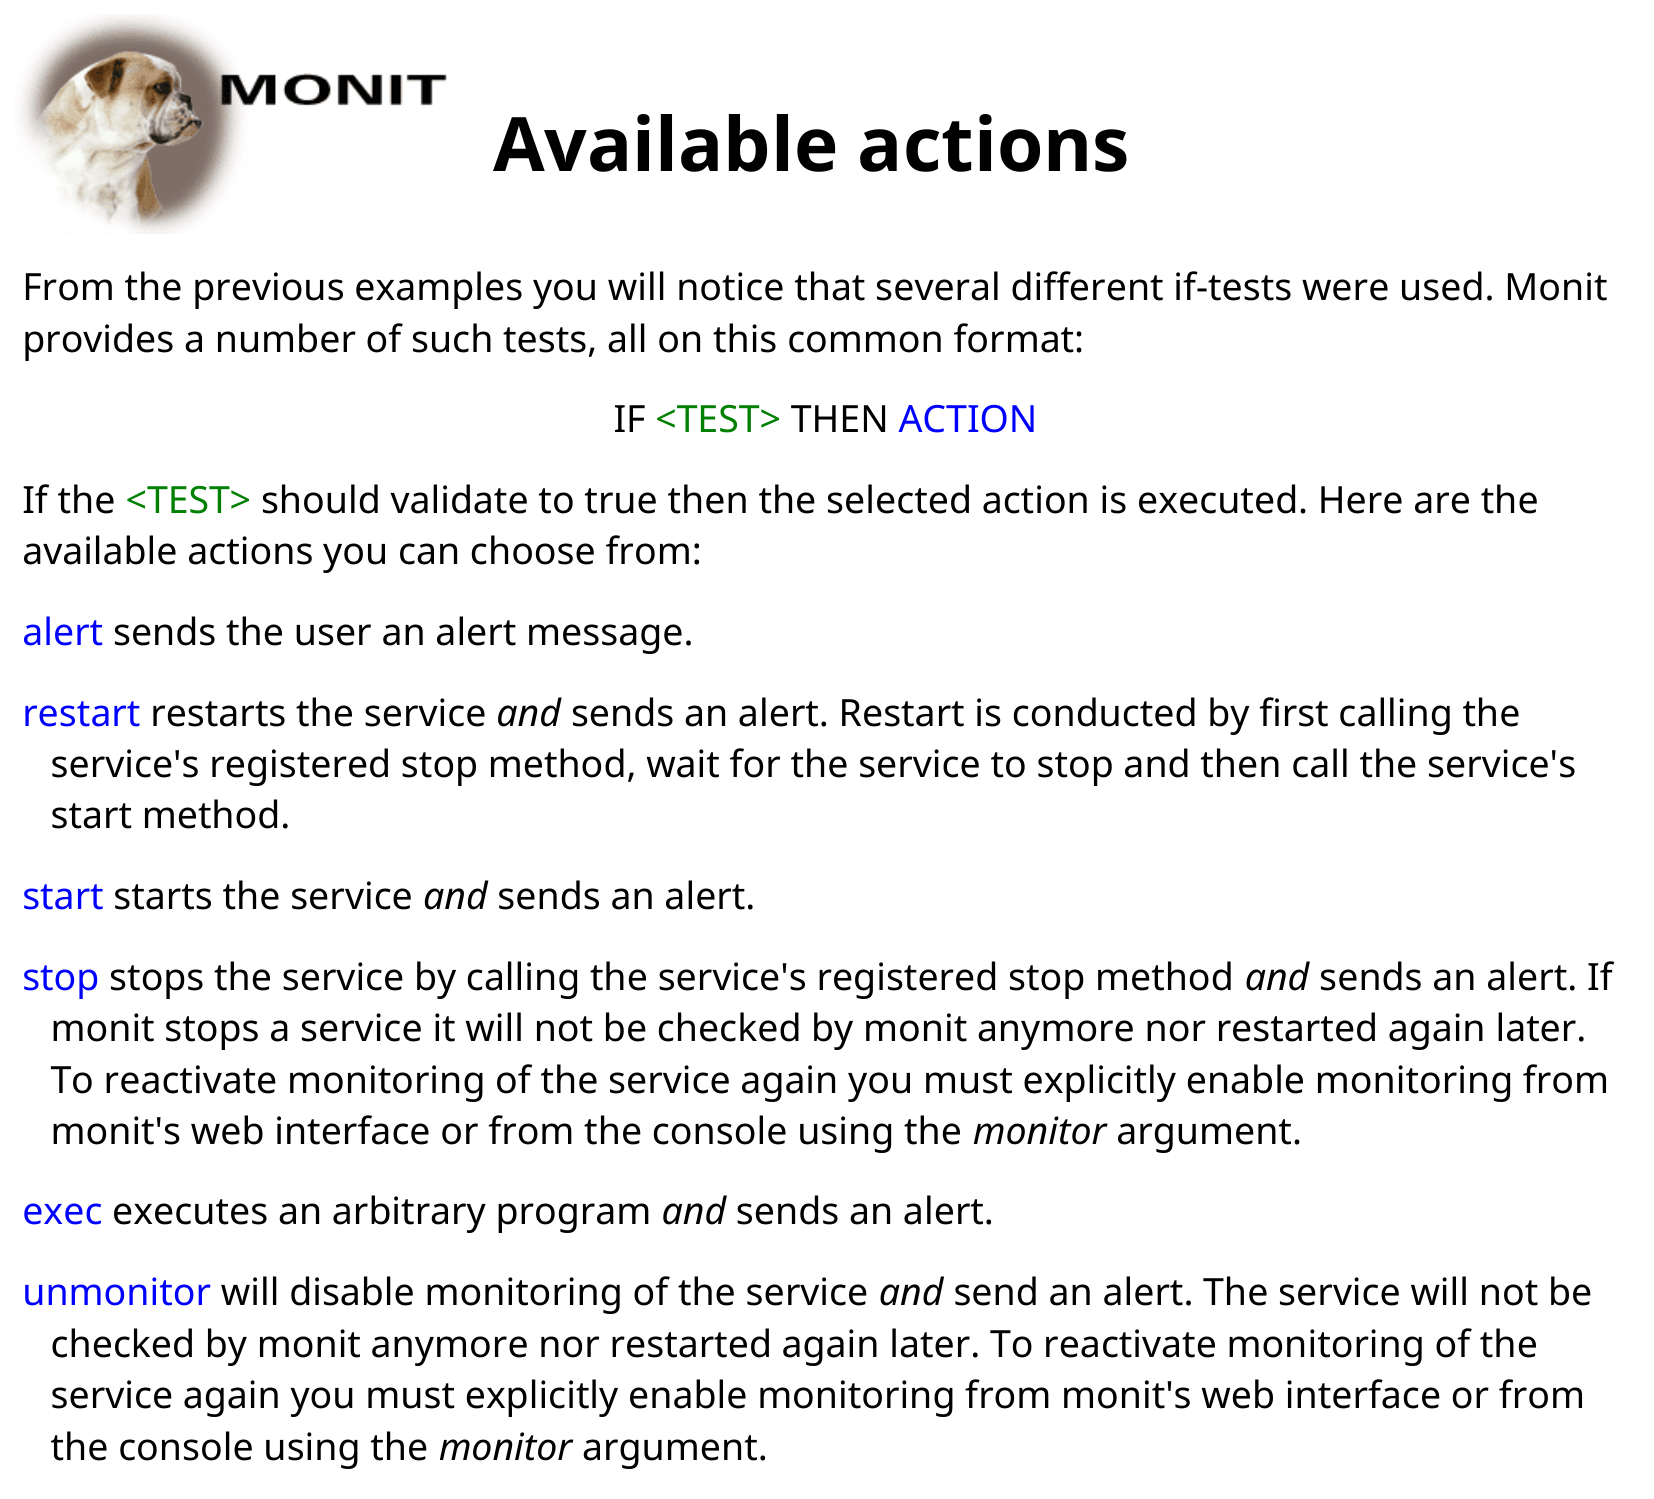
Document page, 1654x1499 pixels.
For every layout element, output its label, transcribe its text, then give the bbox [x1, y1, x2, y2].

title Available actions [502, 73, 1121, 211]
list From the previous examples you will notice that several different if-tests were used. Monit provides a number of such tests, all on this common format: IF <TEST> THEN ACTION If the <TEST> should validate to true then the selected action is executed. Here are the available actions you can choose from: alert sends the user an alert message. restart restarts the service and sends an alert. Restart is conducted by first calling the service's registered stop method, wait for the service to stop and then call the service's start method. start starts the service and sends an alert. stop stops the service by calling the service's registered stop method and sends an alert. If monit stops a service it will not be checked by monit anymore nor restarted again later. To reactivate monitoring of the service again you must explicitly enable monitoring from monit's web interface or from the console using the monitor argument. exec executes an arbitrary program and sends an alert. unmonitor will disable monitoring of the service and send an alert. The service will not be checked by monit anymore nor restarted again later. To reactivate monitoring of the service again you must explicitly enable monitoring from monit's web interface or from the console using the monitor argument. [22, 260, 1629, 1499]
picture [14, 14, 448, 234]
